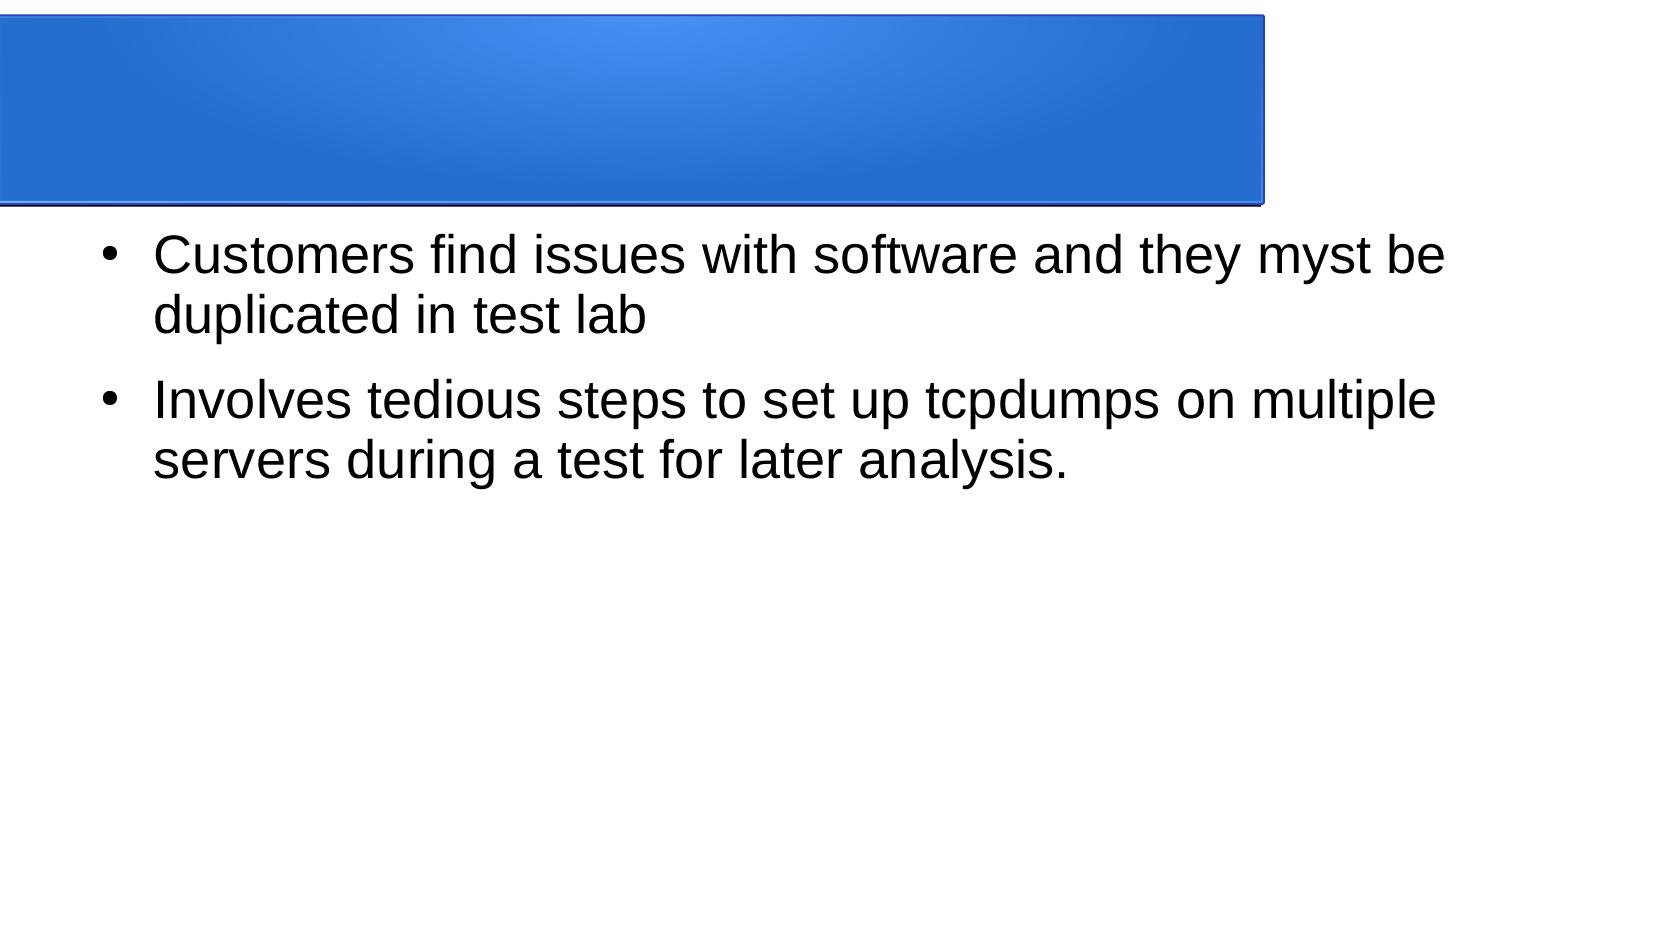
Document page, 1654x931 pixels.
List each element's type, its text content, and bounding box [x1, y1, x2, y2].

list Customers find issues with software and they myst be duplicated in test lab Involves tedious steps to set up tcpdumps on multiple servers during a test for later analysis. [82, 224, 1571, 764]
